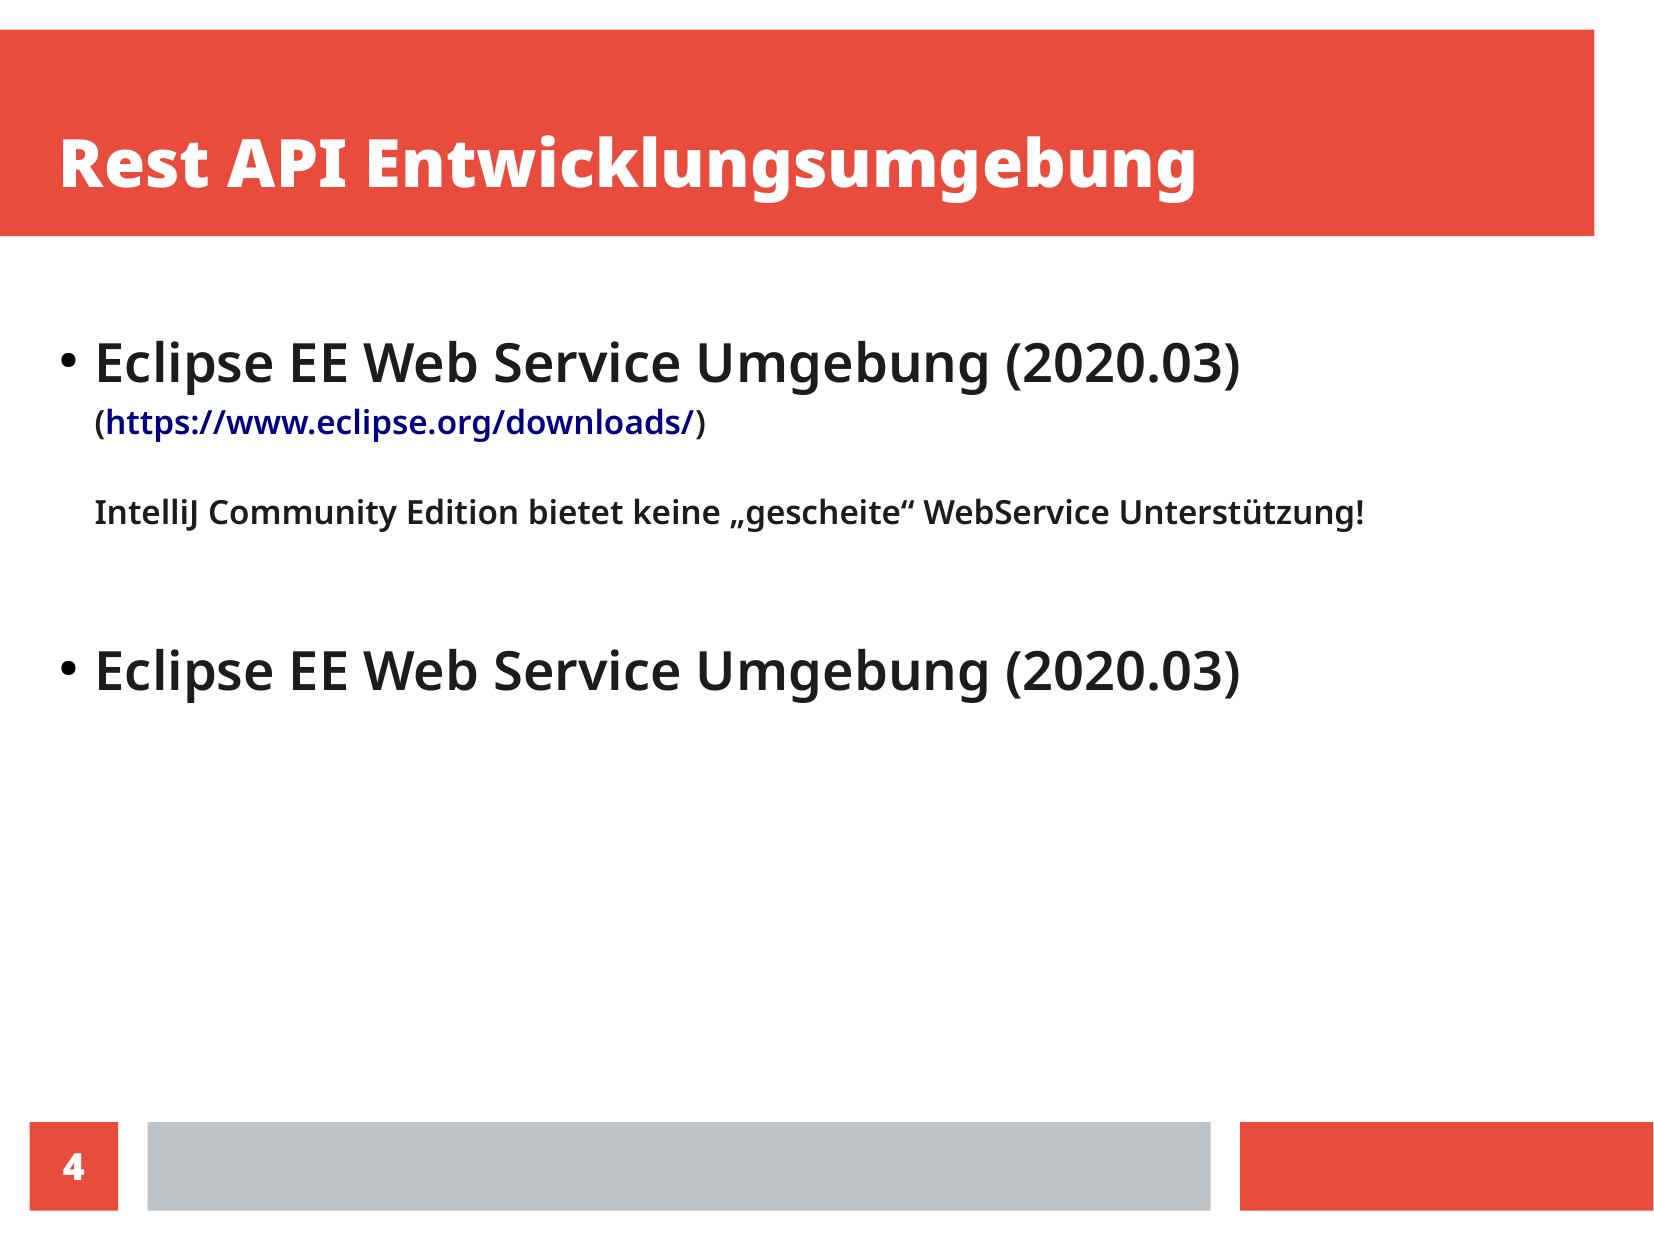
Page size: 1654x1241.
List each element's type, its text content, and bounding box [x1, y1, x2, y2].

title Rest API Entwicklungsumgebung [59, 59, 1595, 207]
list Eclipse EE Web Service Umgebung (2020.03) (https://www.eclipse.org/downloads/) IntelliJ Community Edition bietet keine „gescheite“ WebService Unterstützung! Eclipse EE Web Service Umgebung (2020.03) [59, 324, 1565, 1093]
